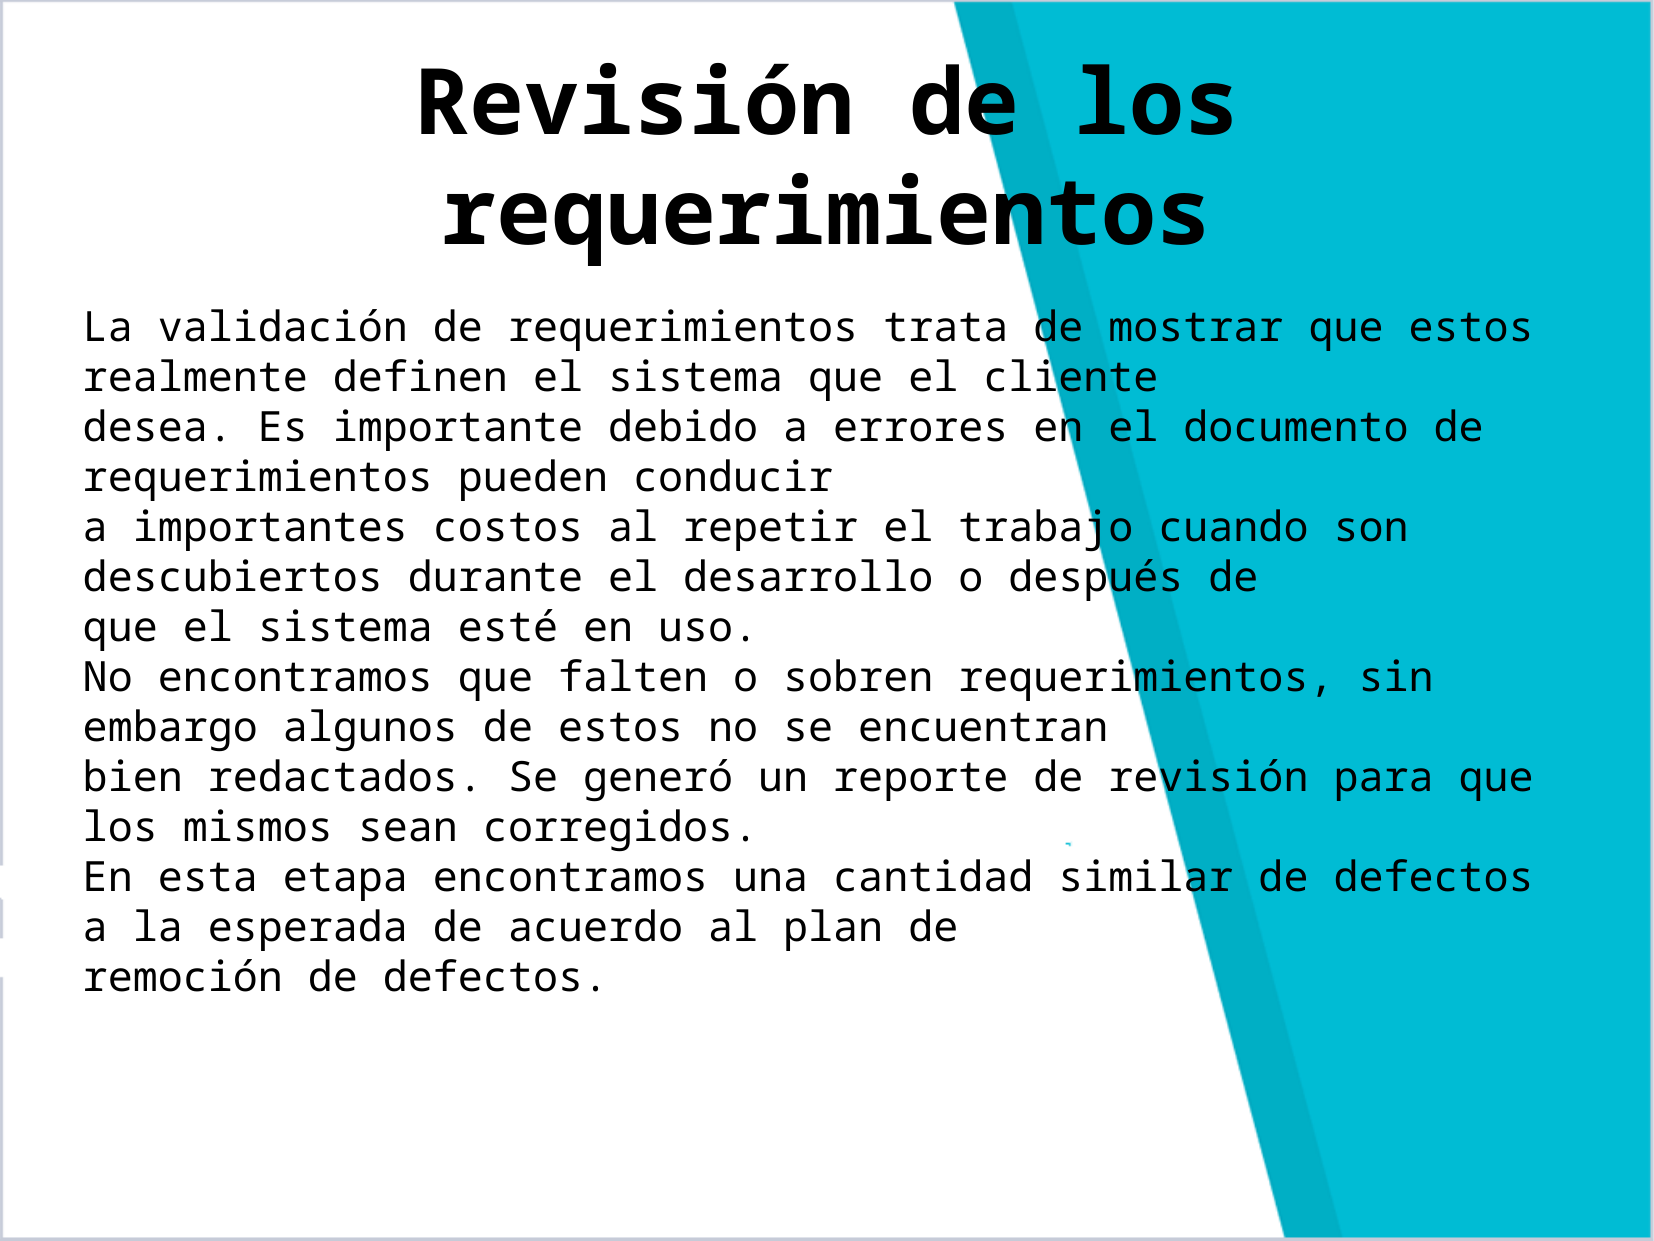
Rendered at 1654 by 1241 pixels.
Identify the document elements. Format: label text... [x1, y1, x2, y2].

text_box Revisión de los requerimientos [568, 204, 589, 234]
text_box La validación de requerimientos trata de mostrar que estos realmente definen el sistema que el cliente desea. Es importante debido a errores en el documento de requerimientos pueden conducir a importantes costos al repetir el trabajo cuando son descubiertos durante el desarrollo o después de que el sistema esté en uso. No encontramos que falten o sobren requerimientos, sin embargo algunos de estos no se encuentran bien redactados. Se generó un reporte de revisión para que los mismos sean corregidos. En esta etapa encontramos una cantidad similar de defectos a la esperada de acuerdo al plan de remoción de defectos. [82, 290, 1571, 1010]
text_box Revisión de los requerimientos [82, 49, 1571, 257]
picture [0, 0, 1654, 1241]
